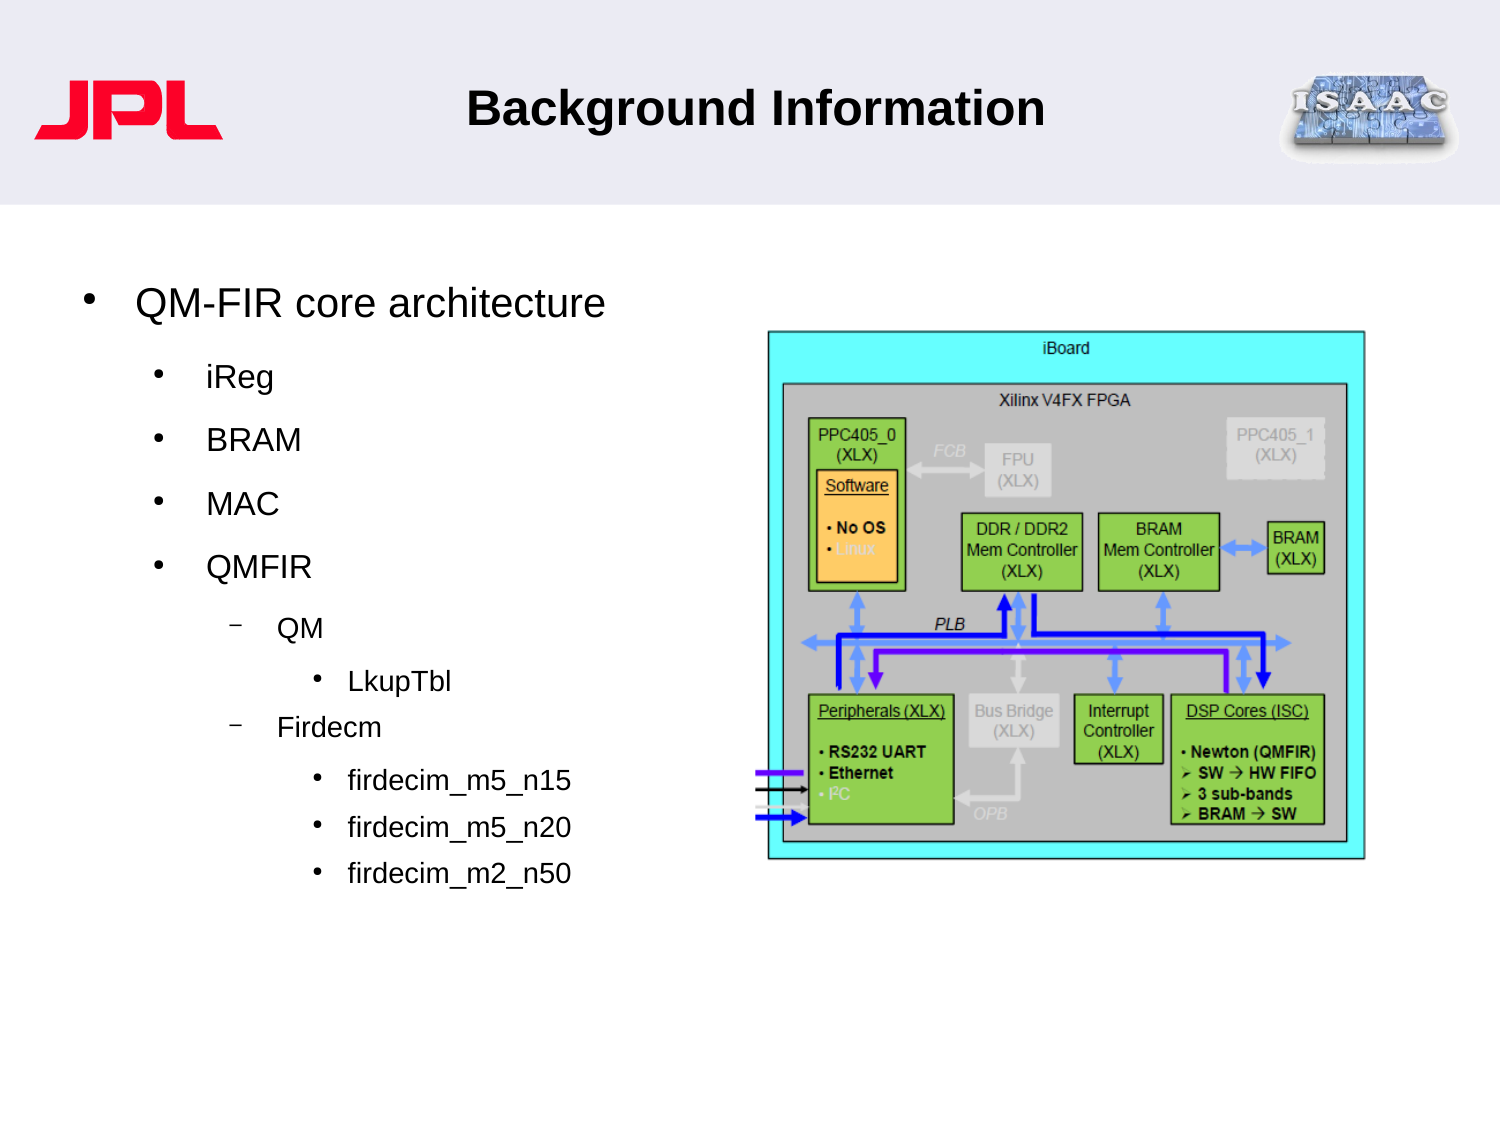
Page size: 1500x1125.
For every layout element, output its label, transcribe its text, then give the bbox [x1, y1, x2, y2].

title Background Information [225, 0, 1288, 188]
picture [755, 329, 1372, 866]
picture [1288, 49, 1463, 168]
list QM-FIR core architecture iReg BRAM MAC QMFIR QM LkupTbl Firdecm firdecim_m5_n15 firdecim_m5_n20 firdecim_m2_n50 [49, 260, 751, 1036]
